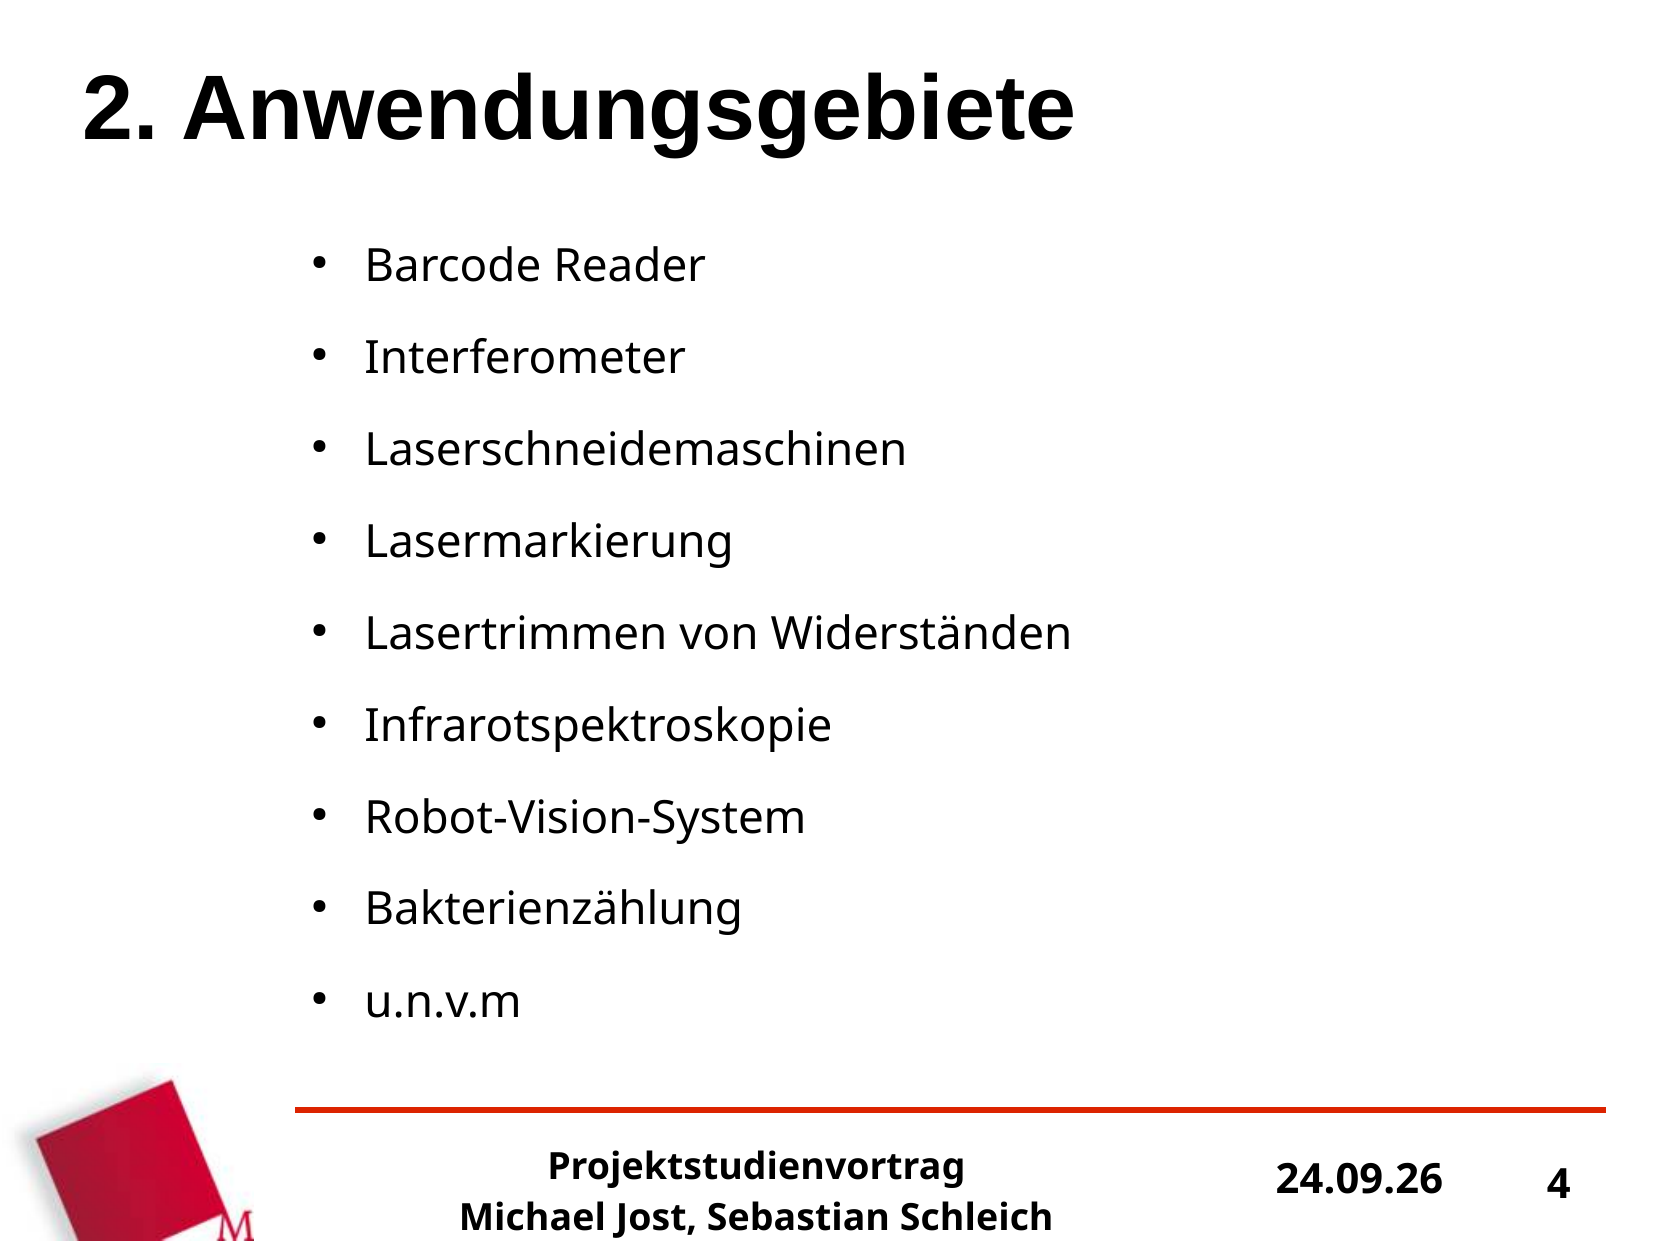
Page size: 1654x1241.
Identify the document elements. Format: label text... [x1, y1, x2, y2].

title 2. Anwendungsgebiete [82, 49, 1571, 166]
list Barcode Reader Interferometer Laserschneidemaschinen Lasermarkierung Lasertrimmen von Widerständen Infrarotspektroskopie Robot-Vision-System Bakterienzählung u.n.v.m [293, 271, 1489, 991]
picture [2, 1063, 254, 1241]
